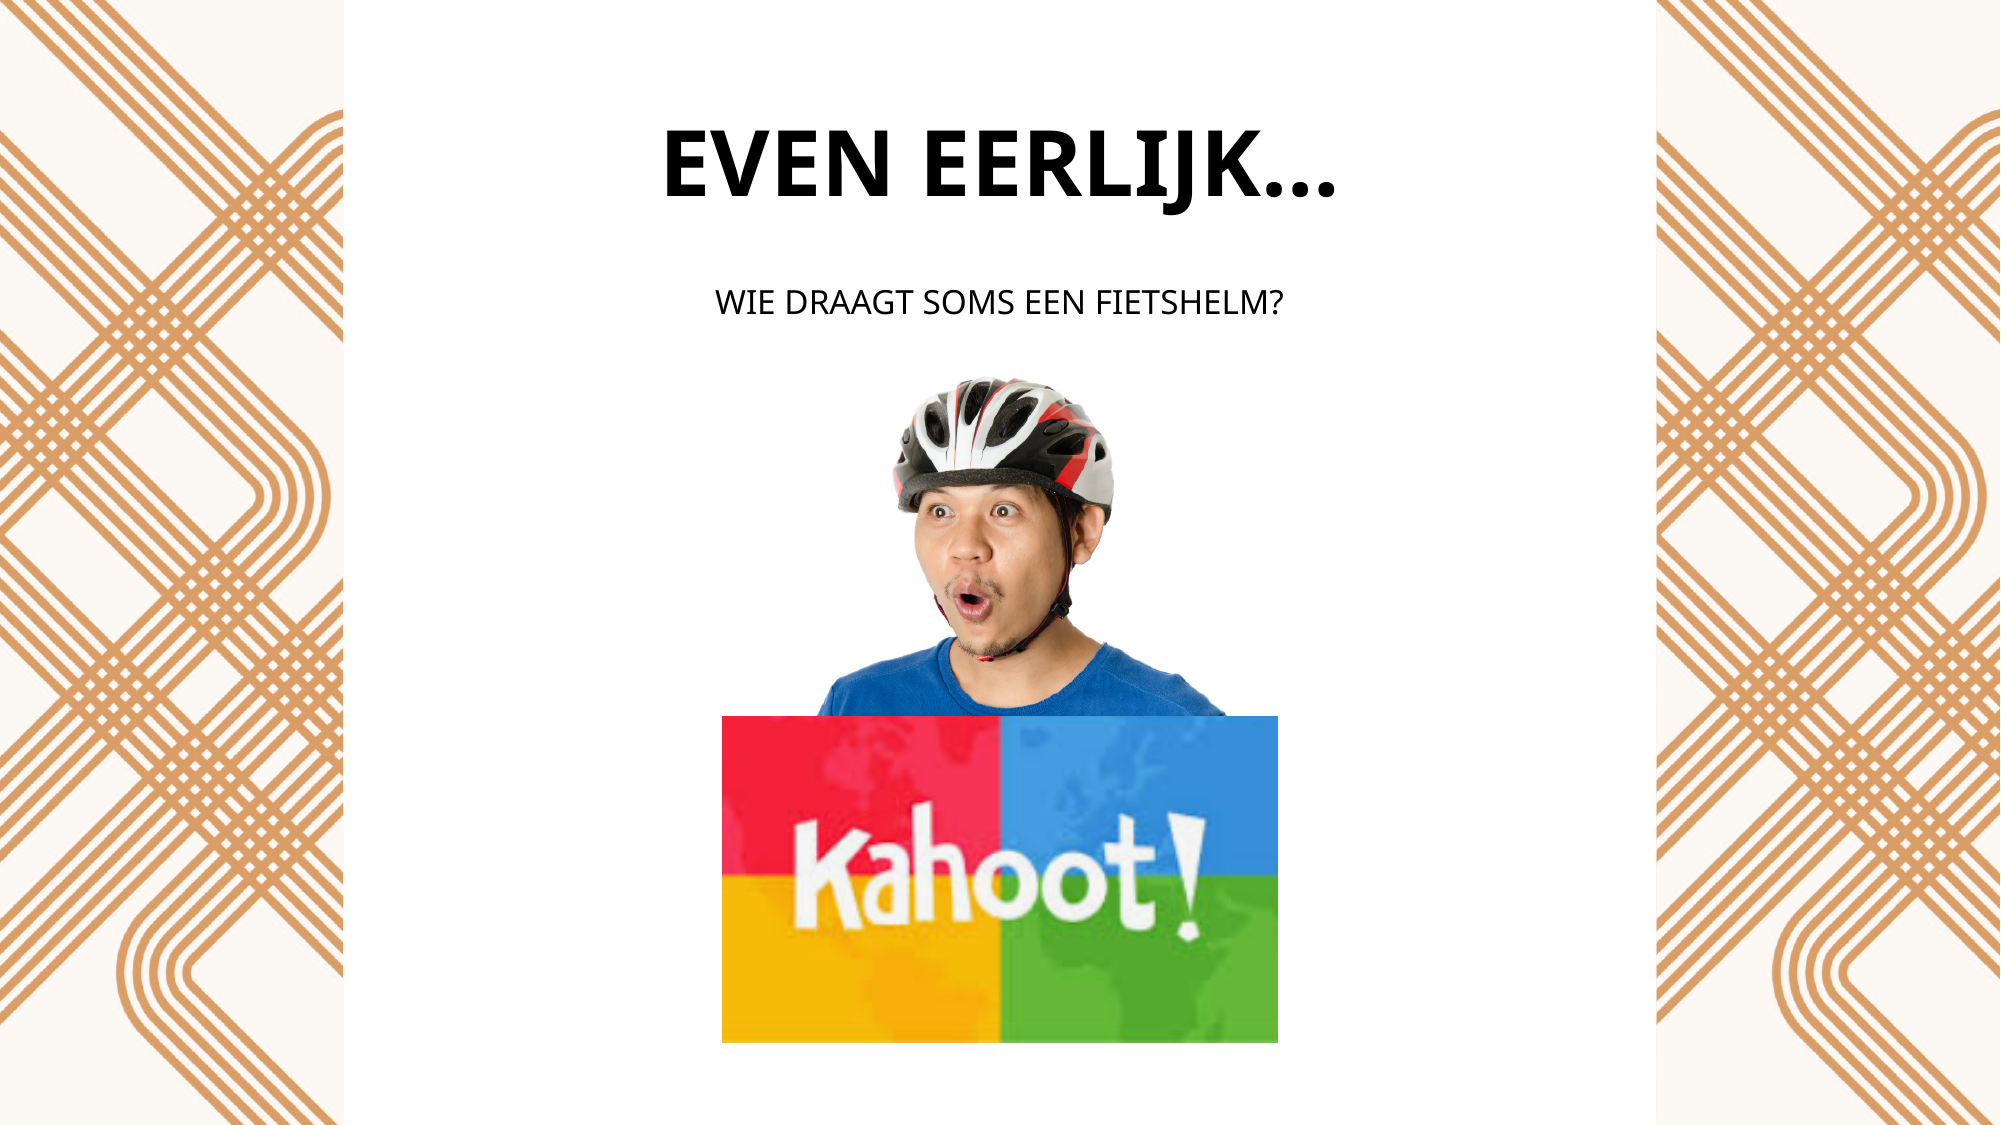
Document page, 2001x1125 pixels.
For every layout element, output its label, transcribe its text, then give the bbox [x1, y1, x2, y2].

picture [1656, 0, 2000, 1125]
picture [712, 337, 1287, 1043]
text_box WIE DRAAGT SOMS EEN FIETSHELM? [631, 274, 1369, 330]
picture [0, 0, 344, 1125]
title EVEN EERLIJK… [591, 24, 1409, 225]
